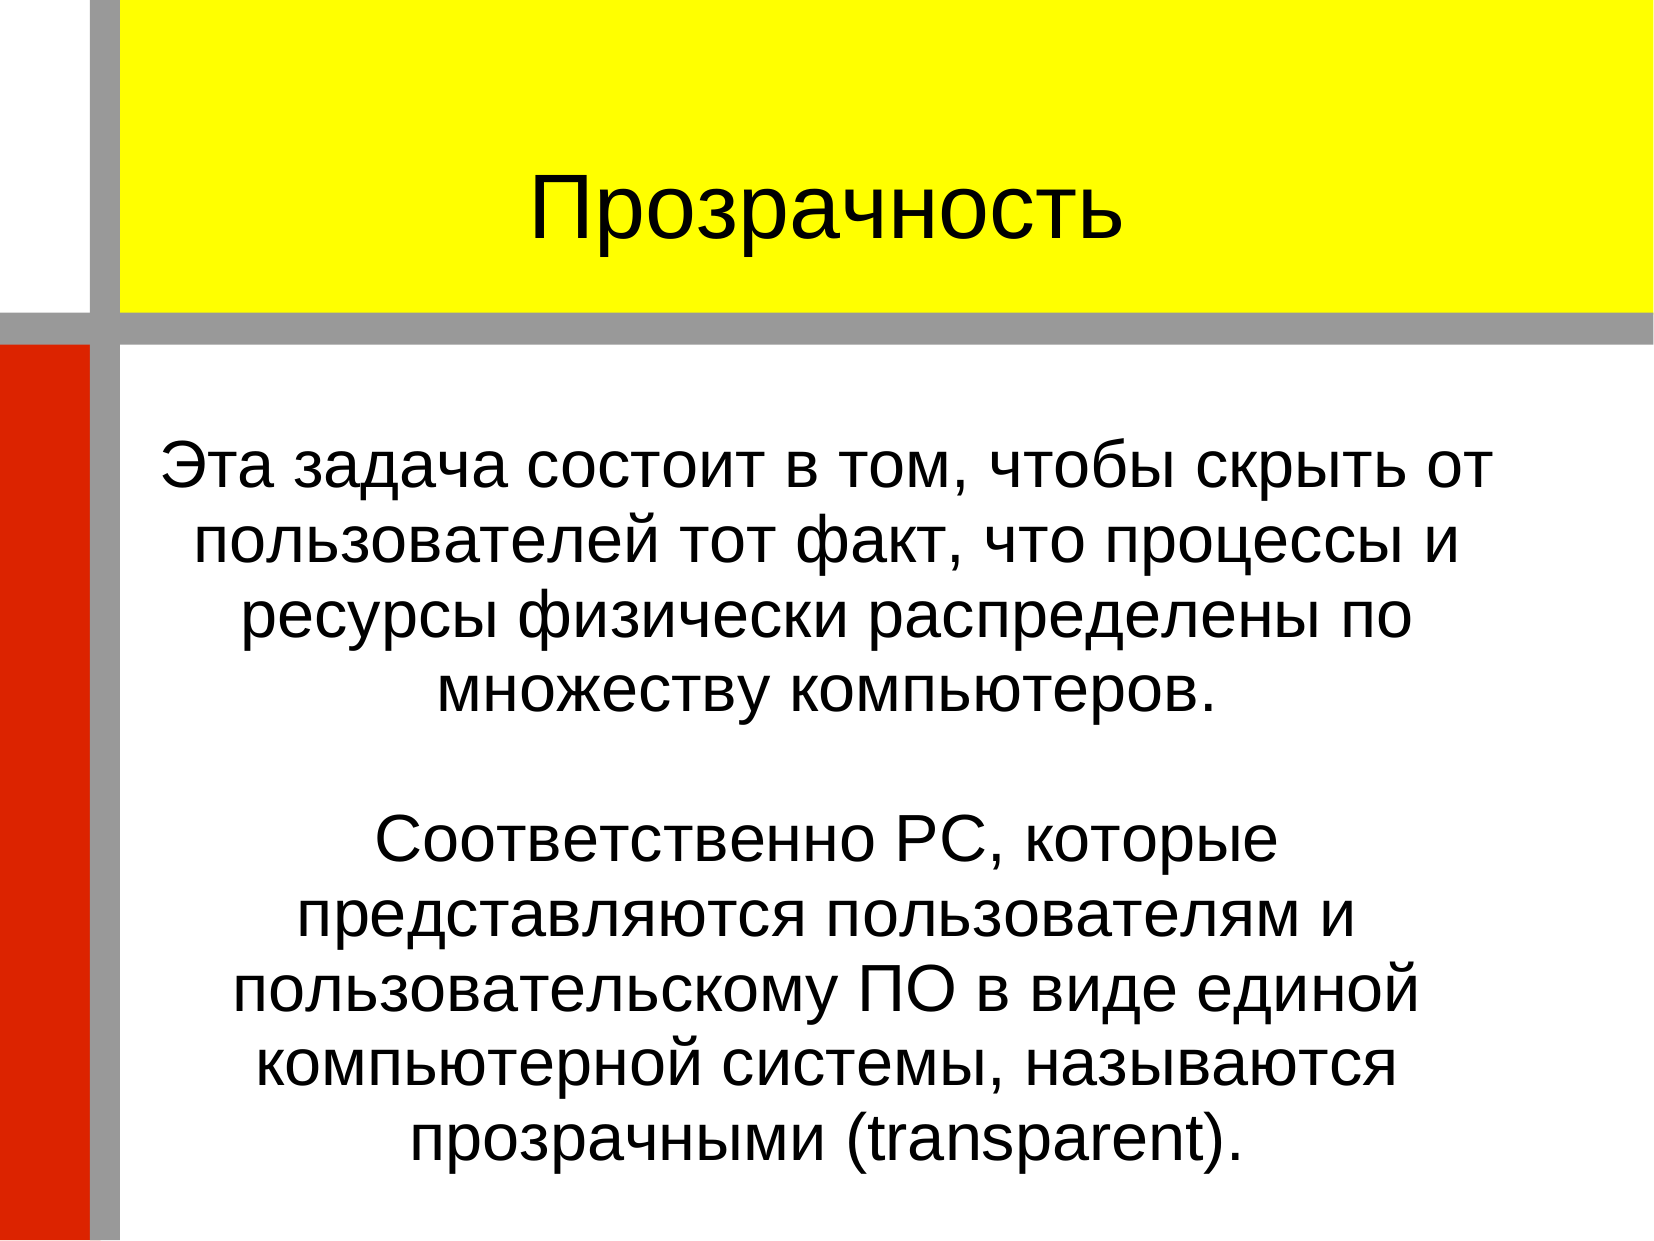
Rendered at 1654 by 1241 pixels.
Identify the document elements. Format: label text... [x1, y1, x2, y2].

title Прозрачность [121, 110, 1534, 303]
subtitle Эта задача состоит в том, чтобы скрыть от пользователей тот факт, что процессы и ресурсы физически распределены по множеству компьютеров. Соответственно РС, которые представляются пользователям и пользовательскому ПО в виде единой компьютерной системы, называются прозрачными (transparent). [121, 399, 1534, 1203]
